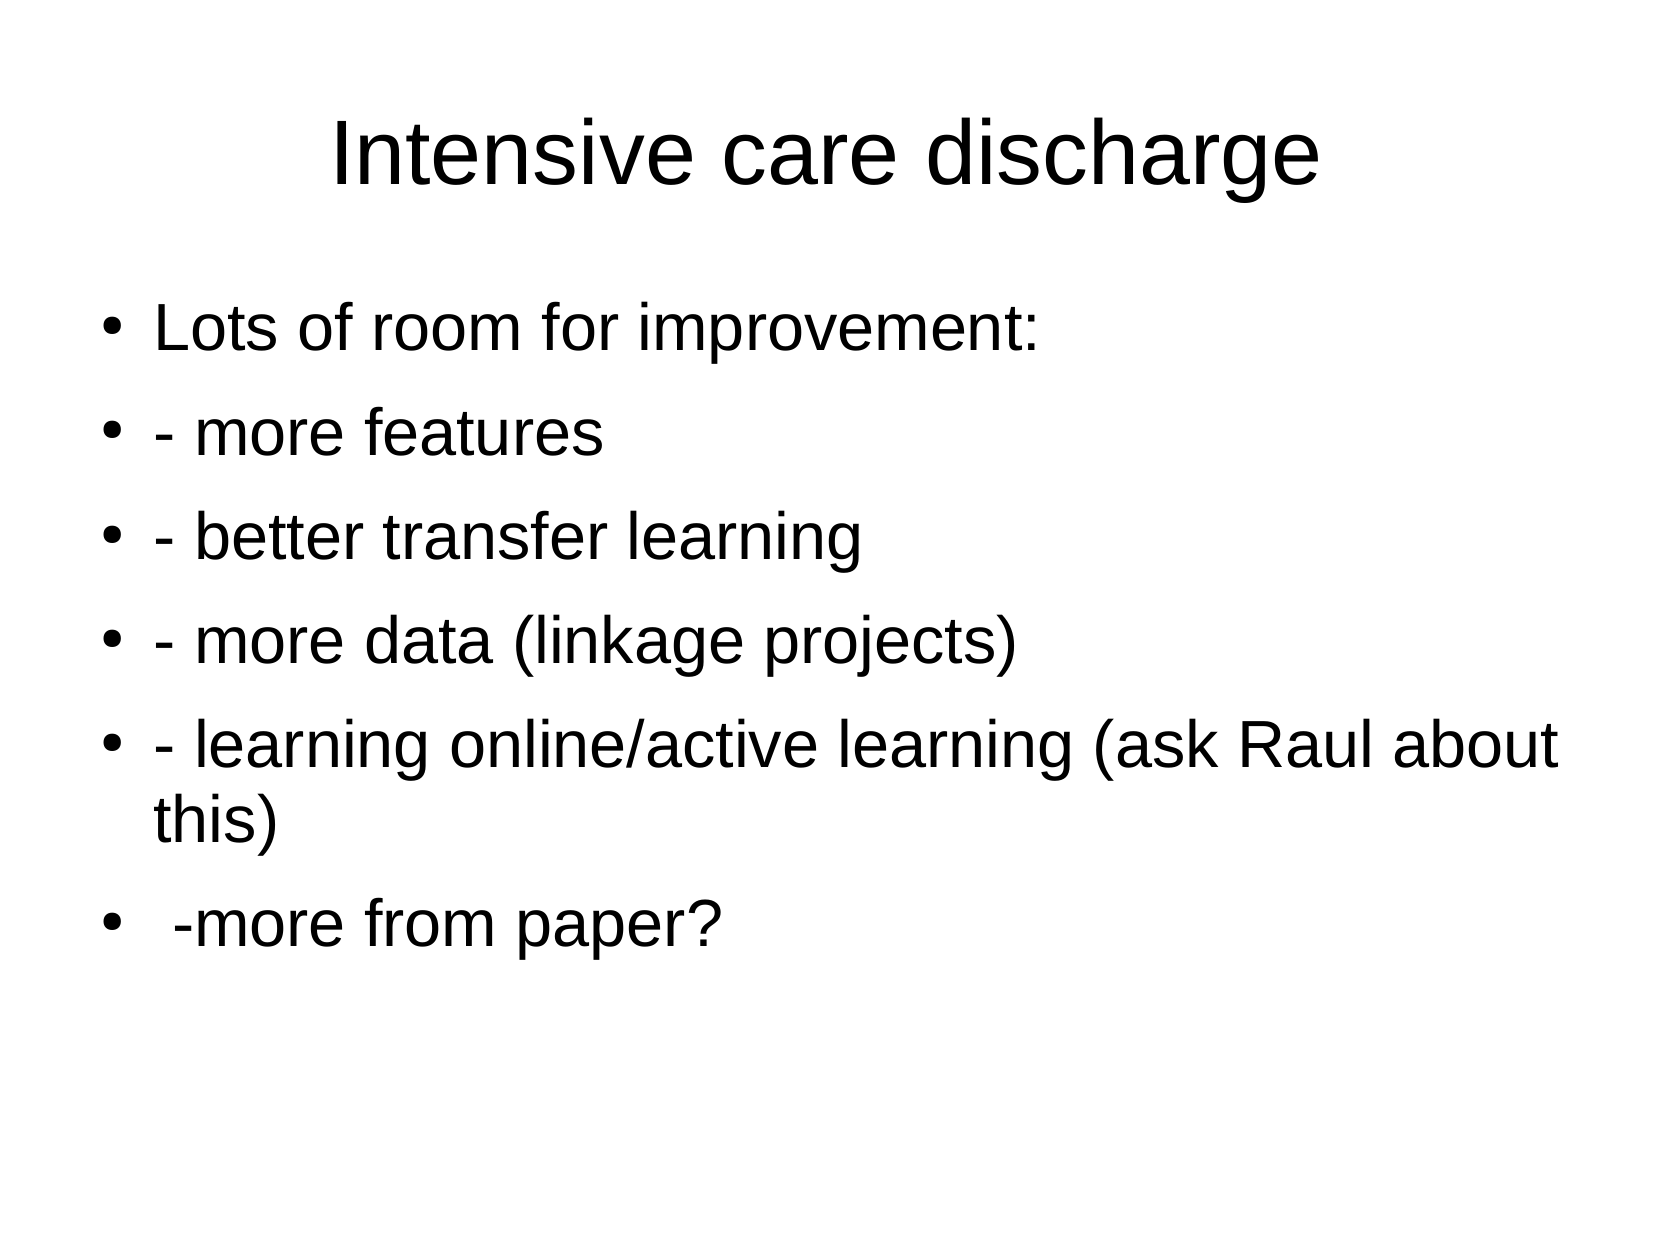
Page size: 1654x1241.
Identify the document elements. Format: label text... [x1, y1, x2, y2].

list Lots of room for improvement: - more features - better transfer learning - more data (linkage projects) - learning online/active learning (ask Raul about this) -more from paper? [82, 290, 1571, 1010]
title Intensive care discharge [82, 49, 1571, 257]
